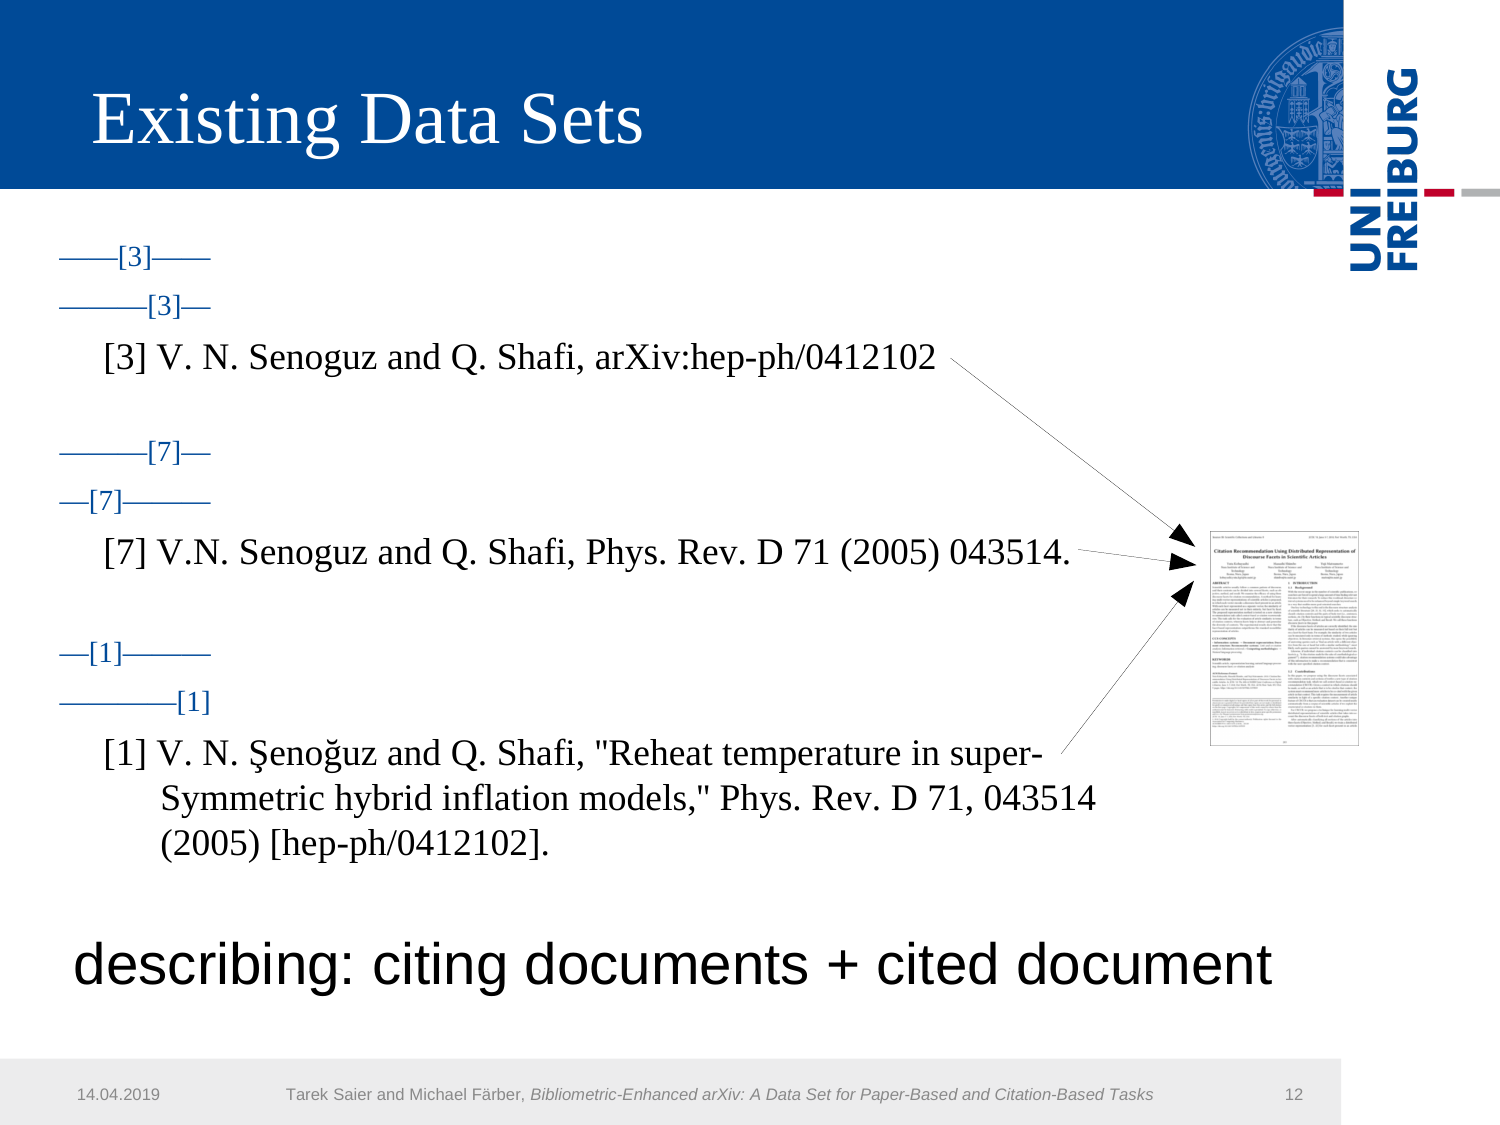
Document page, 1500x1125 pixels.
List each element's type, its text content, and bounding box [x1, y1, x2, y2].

text_box —[1]——— [44, 625, 325, 674]
text_box [3] V. N. Senoguz and Q. Shafi, arXiv:hep-ph/0412102 [88, 324, 1093, 385]
text_box ——[3]—— [44, 230, 325, 279]
text_box [7] V.N. Senoguz and Q. Shafi, Phys. Rev. D 71 (2005) 043514. [88, 519, 1093, 580]
text_box ———[7]— [44, 425, 325, 473]
picture [0, 0, 1500, 271]
title Existing Data Sets [76, 49, 1235, 178]
text_box describing: citing documents + cited document [59, 919, 1388, 1004]
text_box —[7]——— [44, 473, 325, 579]
text_box ————[1] [44, 674, 325, 780]
text_box [1] V. N. Şenoğuz and Q. Shafi, ''Reheat temperature in super- Symmetric hybrid inflation models,'' Phys. Rev. D 71, 043514 (2005) [hep-ph/0412102]. [88, 720, 1123, 916]
text_box ———[3]— [44, 279, 325, 384]
picture [1210, 531, 1359, 746]
